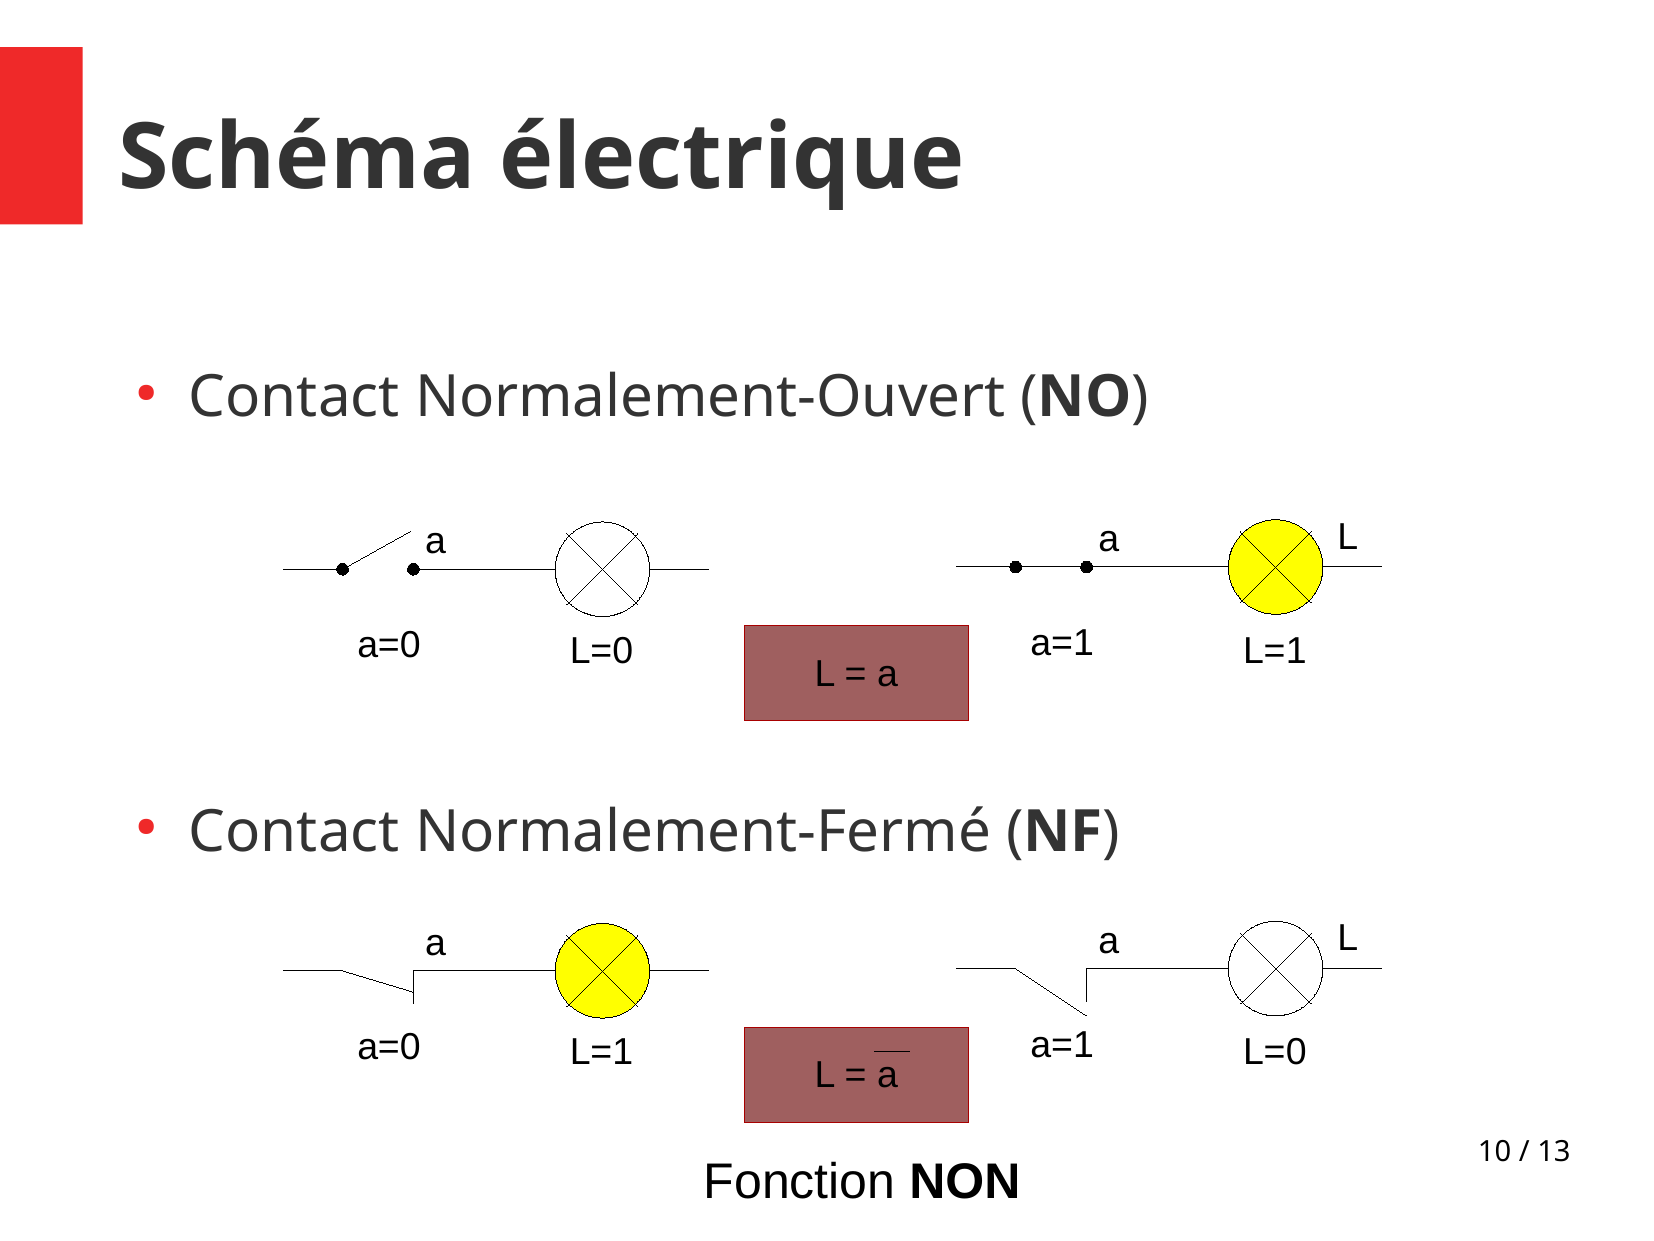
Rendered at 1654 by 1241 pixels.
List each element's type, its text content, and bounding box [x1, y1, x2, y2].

text_box L=0 [1228, 1023, 1335, 1123]
text_box a [410, 512, 461, 570]
text_box L [1322, 909, 1406, 981]
text_box [1009, 561, 1022, 573]
text_box [336, 563, 349, 576]
text_box L = a [744, 1027, 969, 1123]
text_box [1228, 519, 1322, 615]
text_box L=1 [555, 1023, 662, 1123]
title Schéma électrique [118, 49, 1571, 257]
text_box a=0 [342, 1017, 436, 1075]
text_box Fonction NON [673, 1145, 1052, 1217]
text_box [1080, 561, 1093, 573]
list Contact Normalement-Ouvert (NO) Contact Normalement-Fermé (NF) [118, 354, 1536, 1074]
text_box L=0 [555, 621, 662, 721]
text_box L=1 [1228, 621, 1335, 721]
text_box [555, 923, 650, 1019]
text_box a=1 [1015, 614, 1109, 671]
text_box [407, 563, 420, 576]
text_box L [1322, 507, 1406, 579]
text_box a=0 [342, 616, 436, 674]
text_box a=1 [1015, 1015, 1109, 1073]
text_box L = a [744, 625, 969, 721]
text_box a [410, 913, 461, 971]
text_box a [1083, 911, 1134, 969]
text_box a [1083, 510, 1134, 567]
